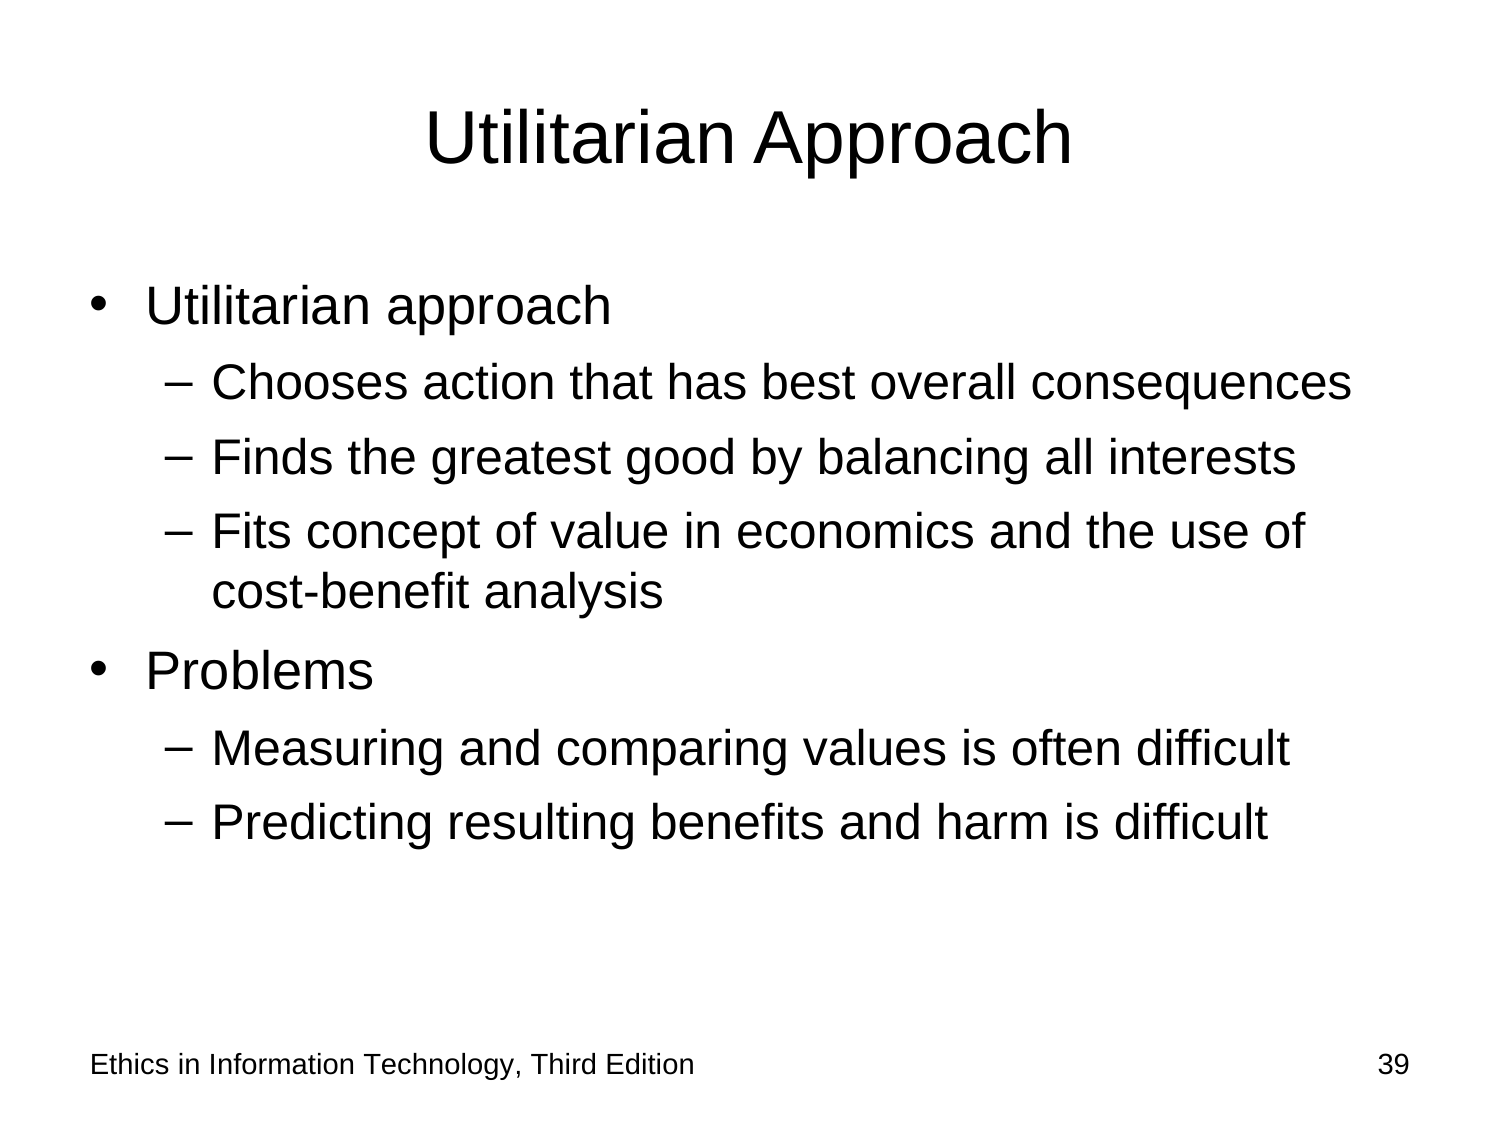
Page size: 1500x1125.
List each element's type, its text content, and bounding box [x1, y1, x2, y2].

list Utilitarian approach Chooses action that has best overall consequences Finds the greatest good by balancing all interests Fits concept of value in economics and the use of cost-benefit analysis Problems Measuring and comparing values is often difficult Predicting resulting benefits and harm is difficult [75, 262, 1425, 1005]
text_box Ethics in Information Technology, Third Edition [74, 1037, 1074, 1103]
text_box <number> [1074, 1037, 1425, 1103]
title Utilitarian Approach [75, 45, 1425, 233]
